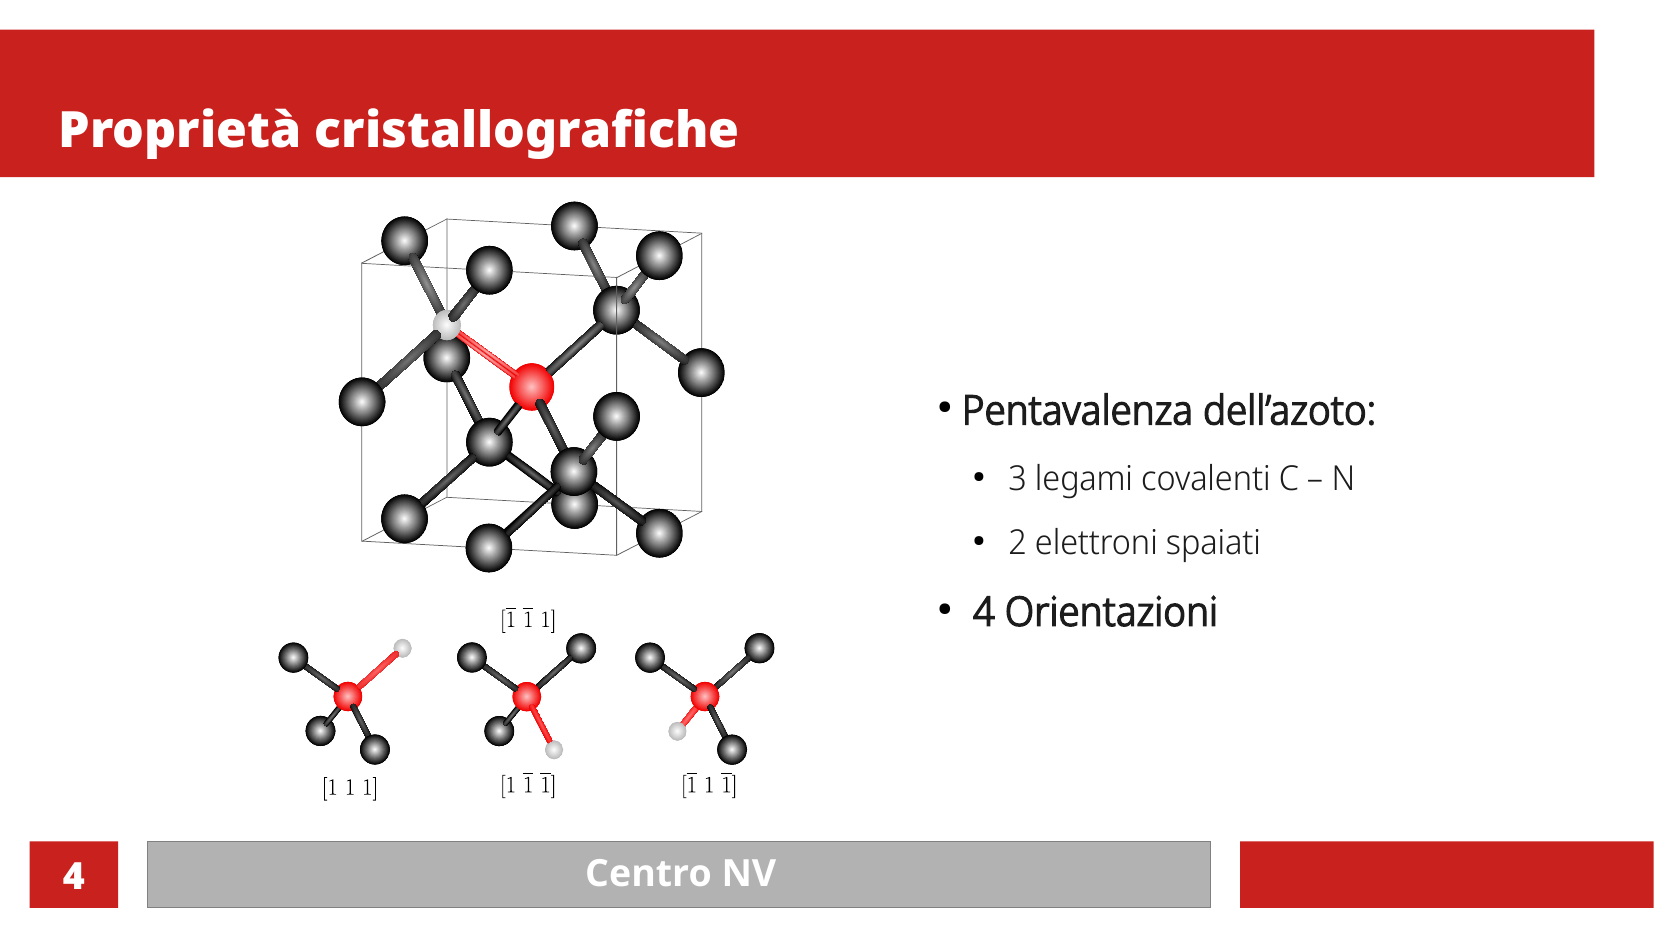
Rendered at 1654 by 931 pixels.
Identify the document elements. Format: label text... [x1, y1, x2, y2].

picture [262, 126, 788, 838]
list Pentavalenza dell’azoto: 3 legami covalenti C – N 2 elettroni spaiati 4 Orientazioni [937, 221, 1566, 798]
title Proprietà cristallografiche [59, 44, 1595, 163]
text_box Centro NV [155, 838, 1206, 905]
